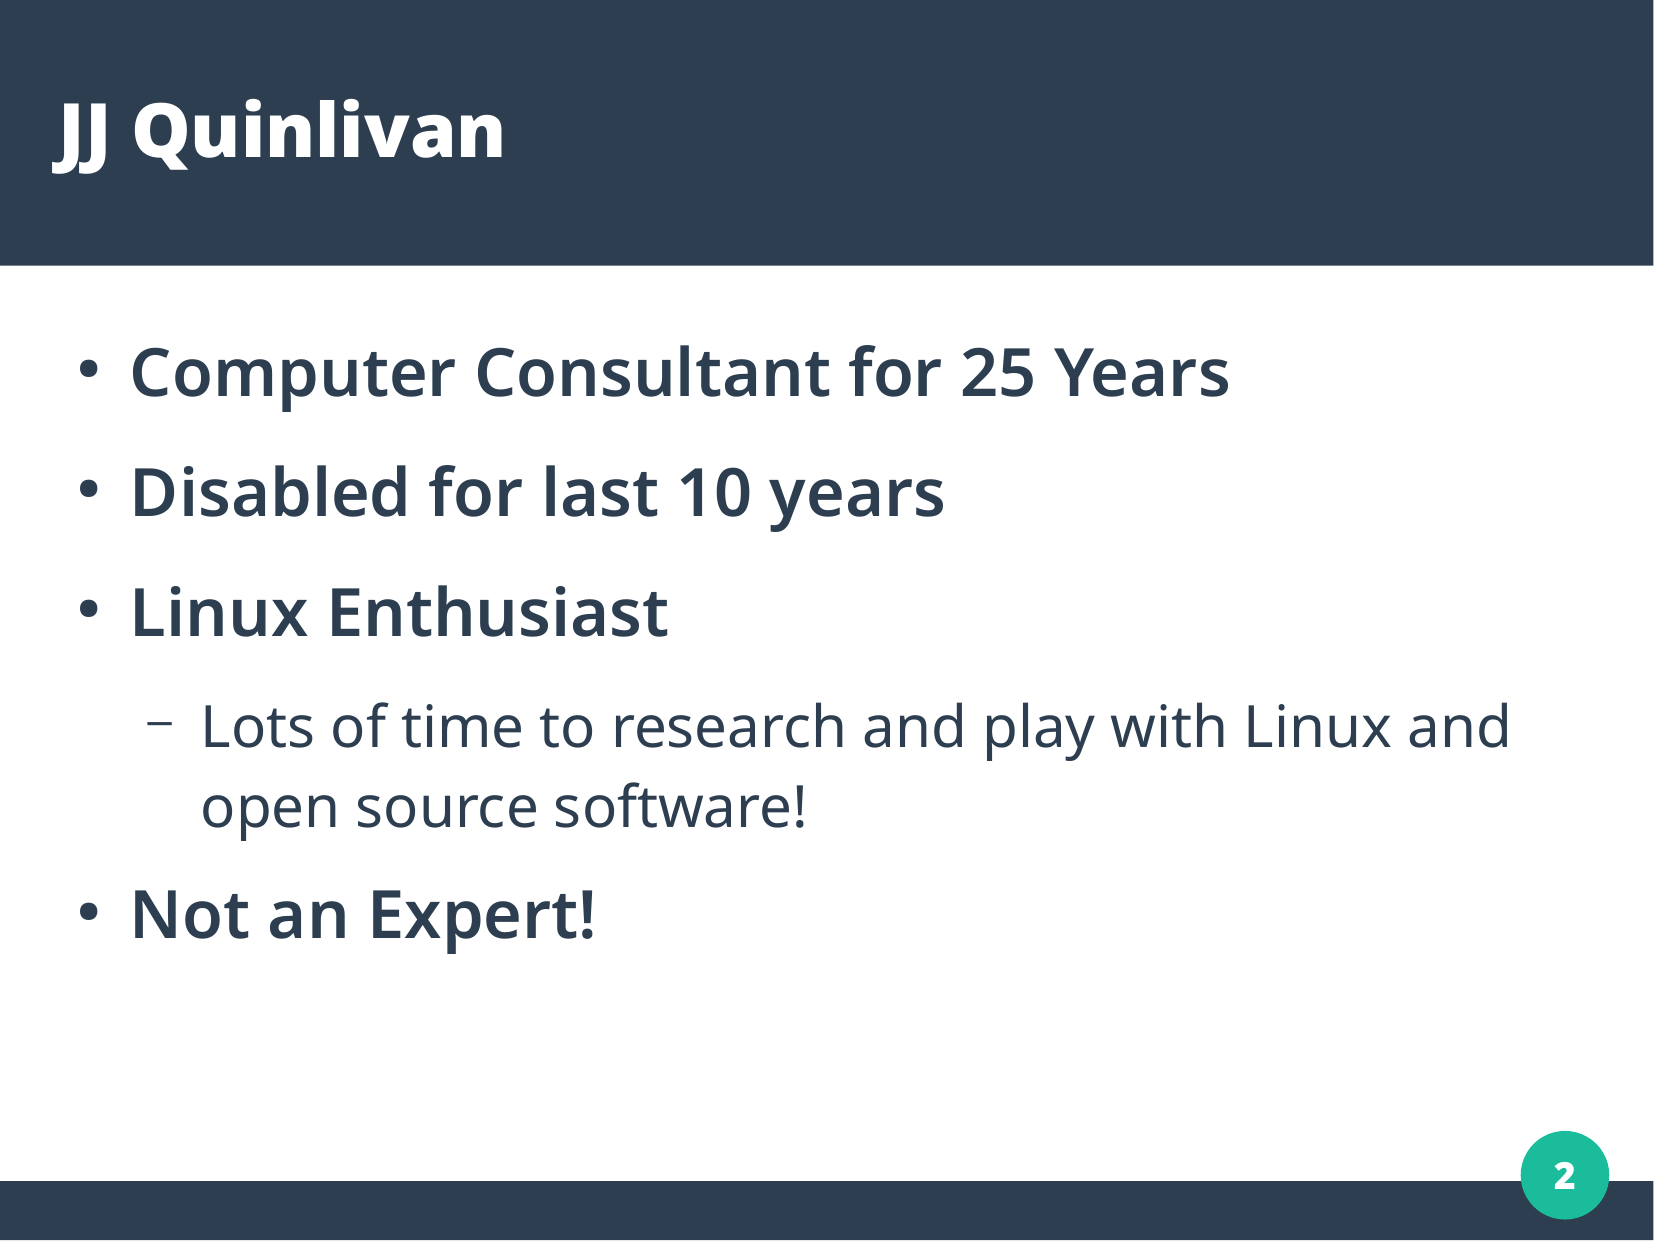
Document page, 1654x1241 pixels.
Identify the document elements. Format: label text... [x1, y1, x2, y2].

title JJ Quinlivan [59, 49, 1595, 207]
list Computer Consultant for 25 Years Disabled for last 10 years Linux Enthusiast Lots of time to research and play with Linux and open source software! Not an Expert! [59, 324, 1595, 1152]
